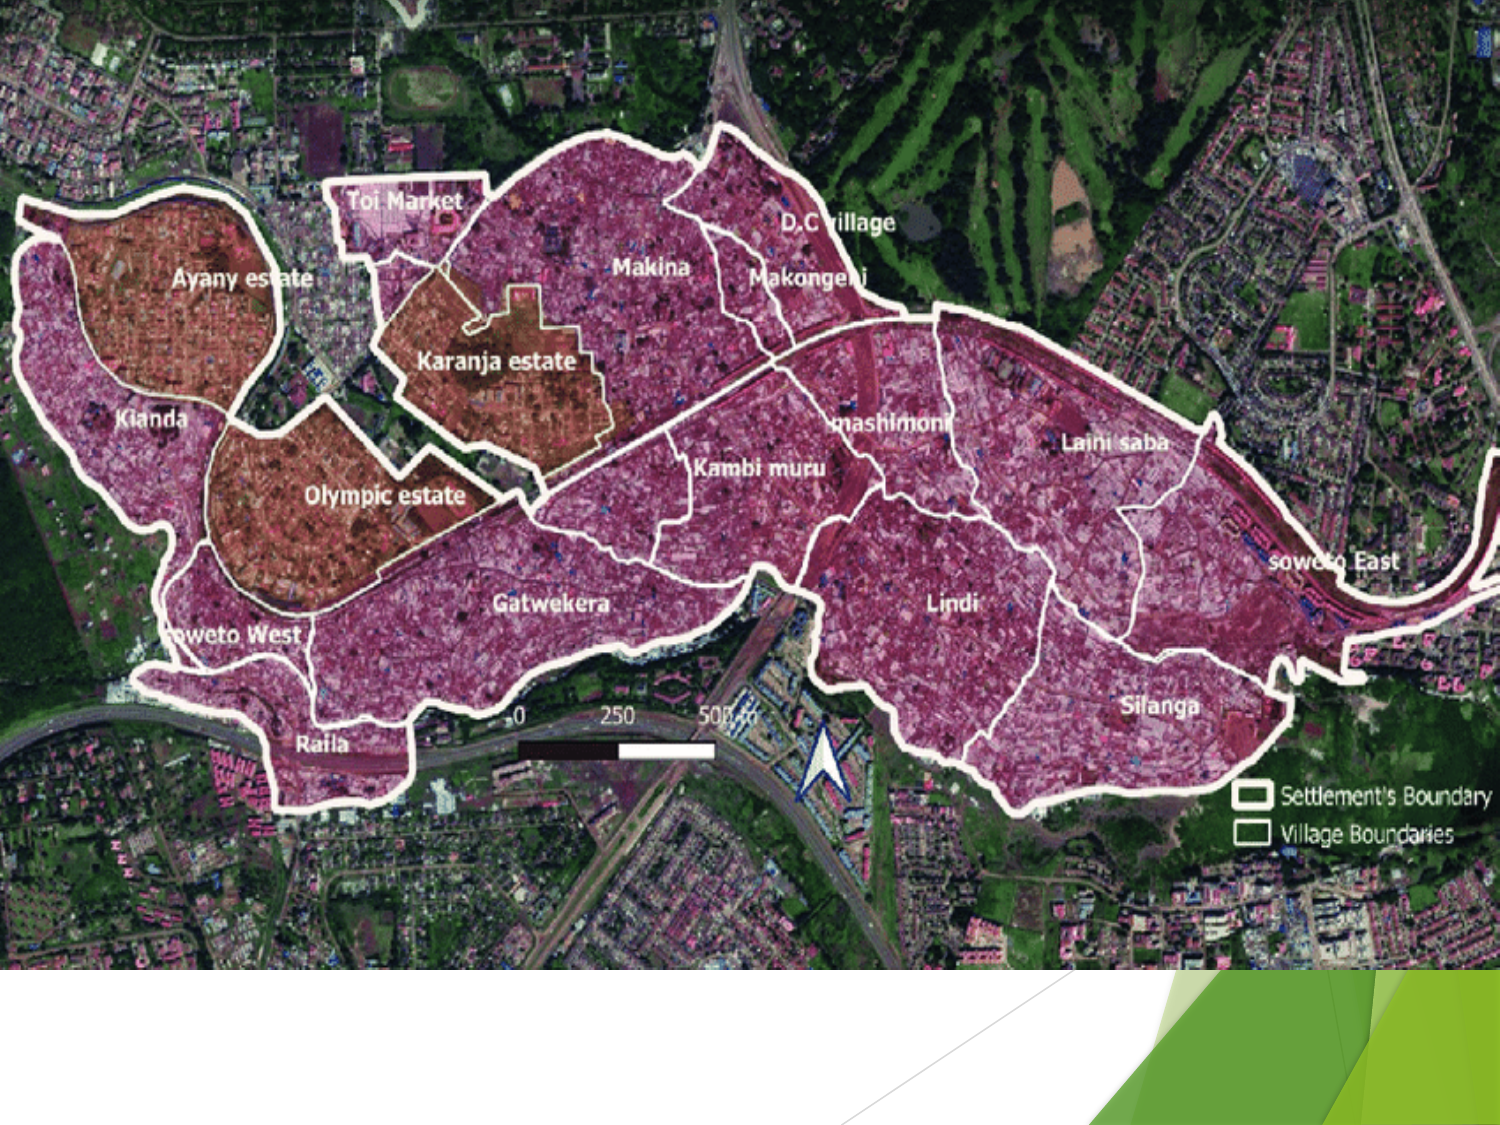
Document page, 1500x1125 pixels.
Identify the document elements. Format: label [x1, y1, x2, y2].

picture [0, 0, 1500, 970]
